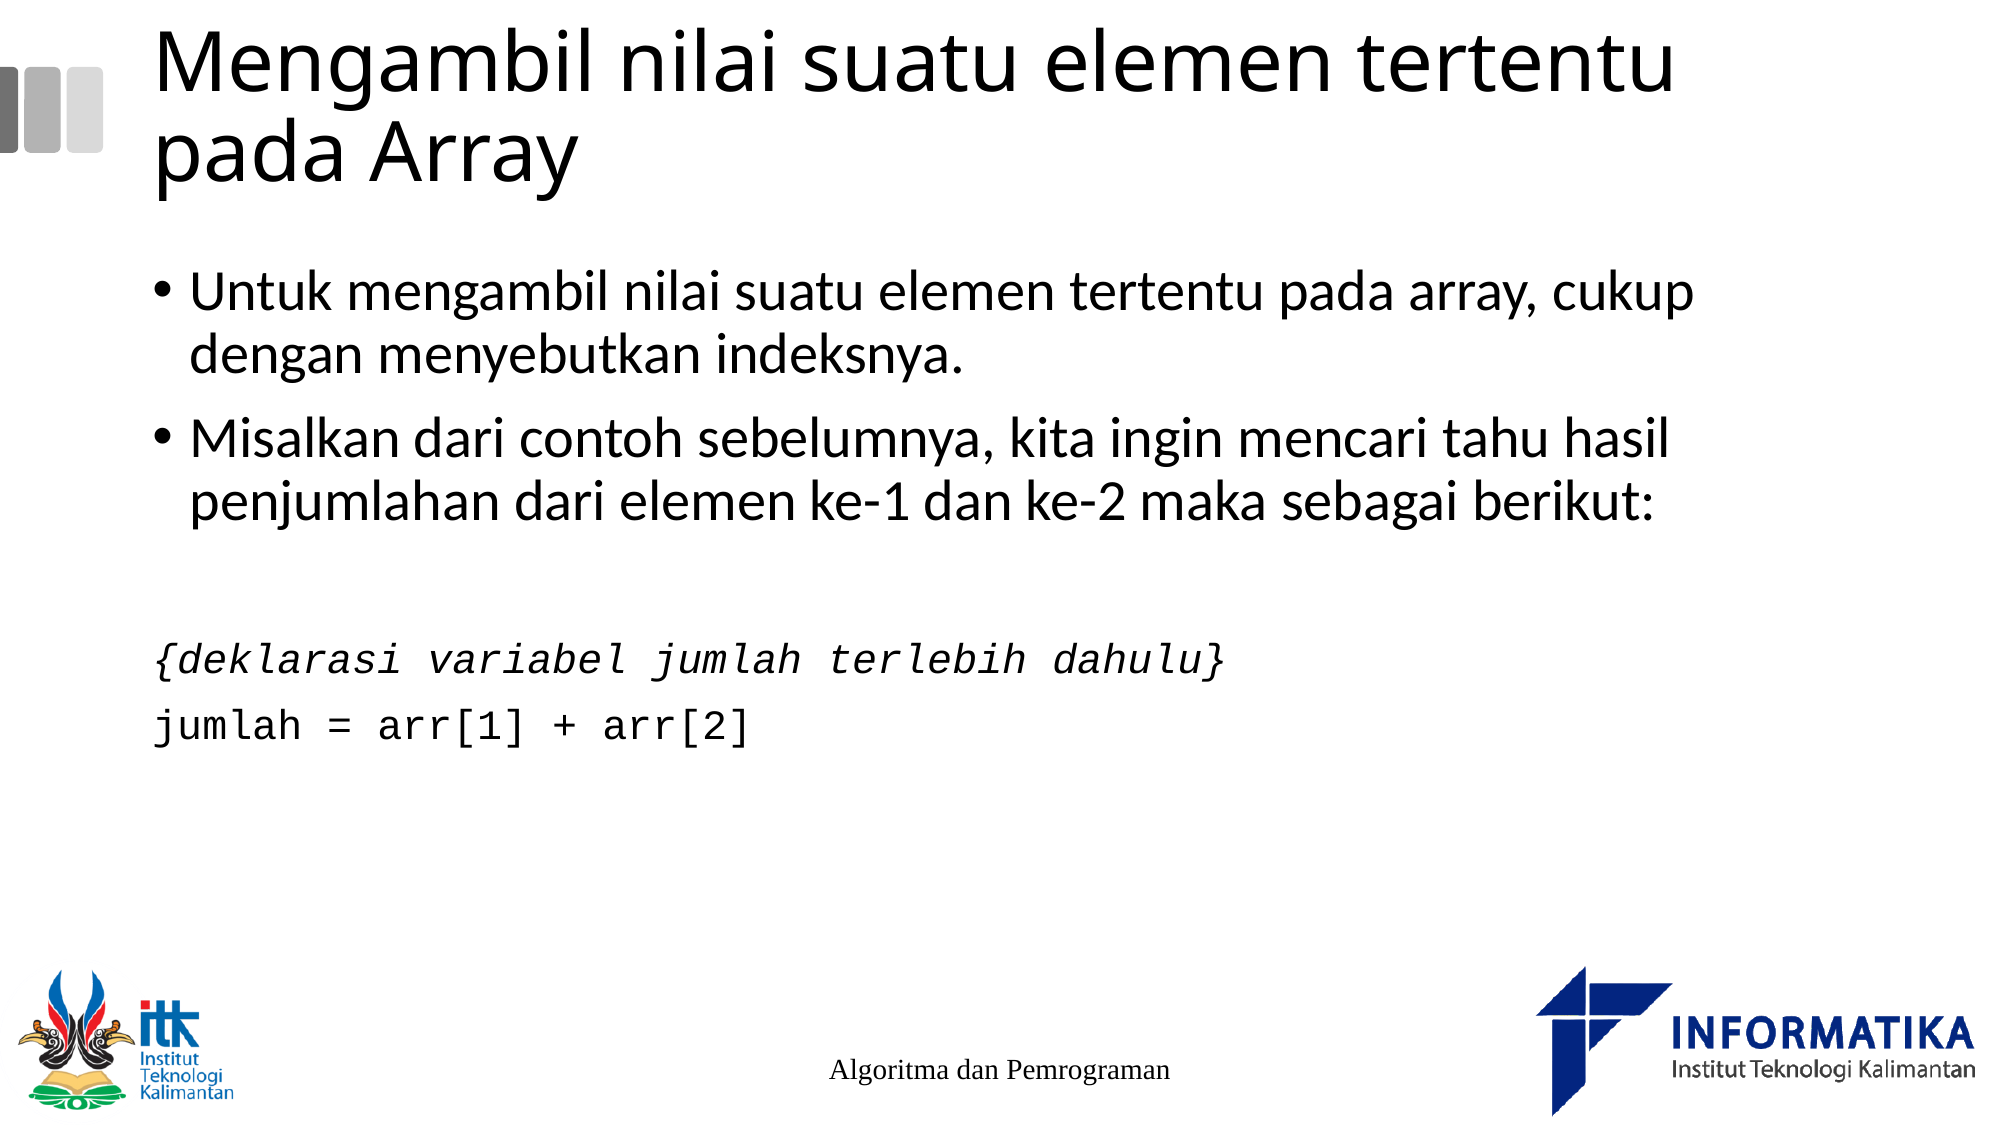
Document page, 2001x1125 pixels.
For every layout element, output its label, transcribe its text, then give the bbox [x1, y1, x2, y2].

picture [1534, 965, 1976, 1118]
list Untuk mengambil nilai suatu elemen tertentu pada array, cukup dengan menyebutkan indeksnya. Misalkan dari contoh sebelumnya, kita ingin mencari tahu hasil penjumlahan dari elemen ke-1 dan ke-2 maka sebagai berikut: {deklarasi variabel jumlah terlebih dahulu} jumlah = arr[1] + arr[2] [137, 252, 1863, 967]
picture [0, 935, 252, 1125]
title Mengambil nilai suatu elemen tertentu pada Array [137, 1, 1863, 219]
